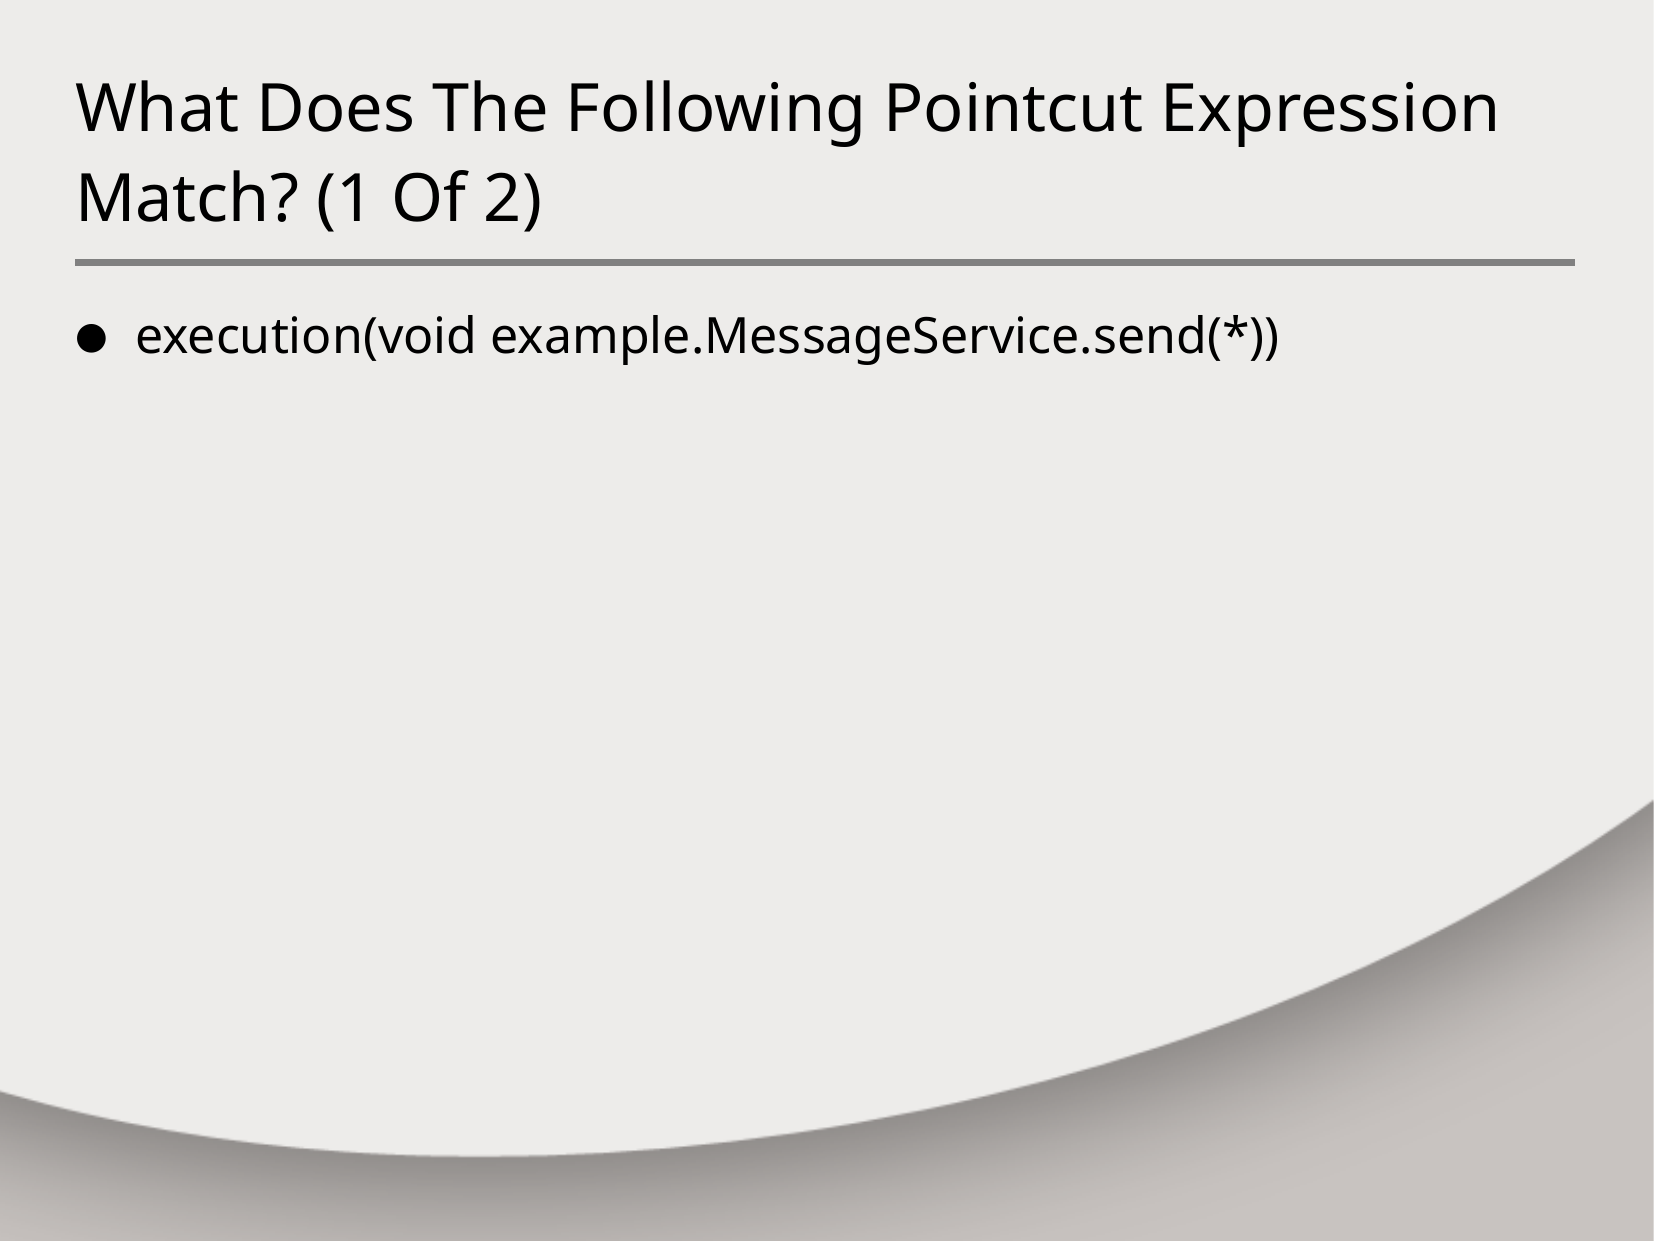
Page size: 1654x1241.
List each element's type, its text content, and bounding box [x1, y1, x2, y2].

title What Does The Following Pointcut Expression Match? (1 Of 2) [75, 75, 1576, 226]
list execution(void example.MessageService.send(*)) [75, 300, 1576, 1163]
picture [0, 0, 1654, 1241]
